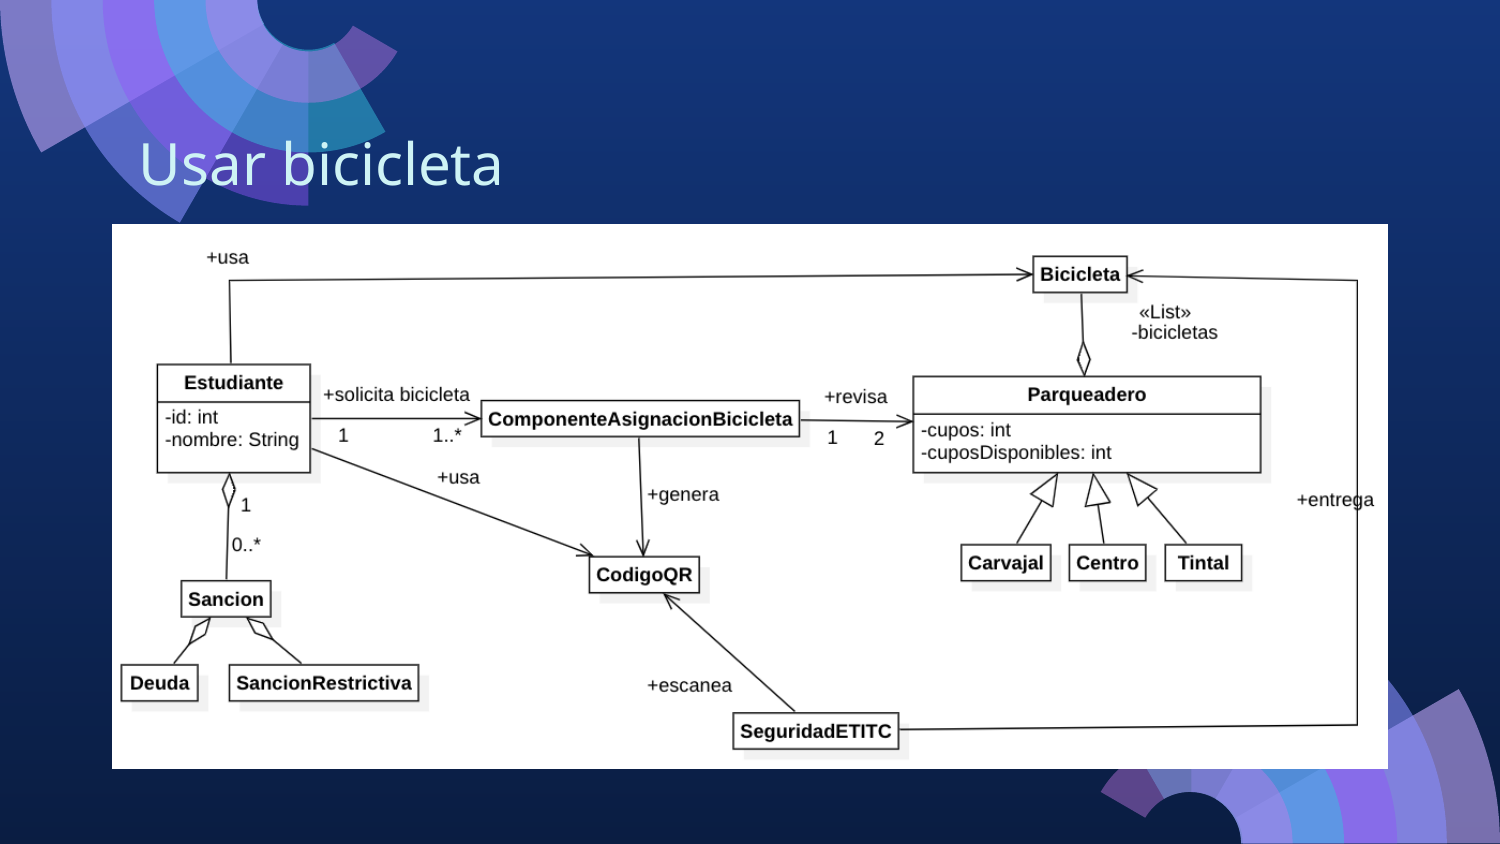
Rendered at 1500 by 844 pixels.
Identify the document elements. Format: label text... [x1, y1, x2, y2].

title Usar bicicleta [123, 112, 751, 207]
picture [112, 224, 1388, 769]
